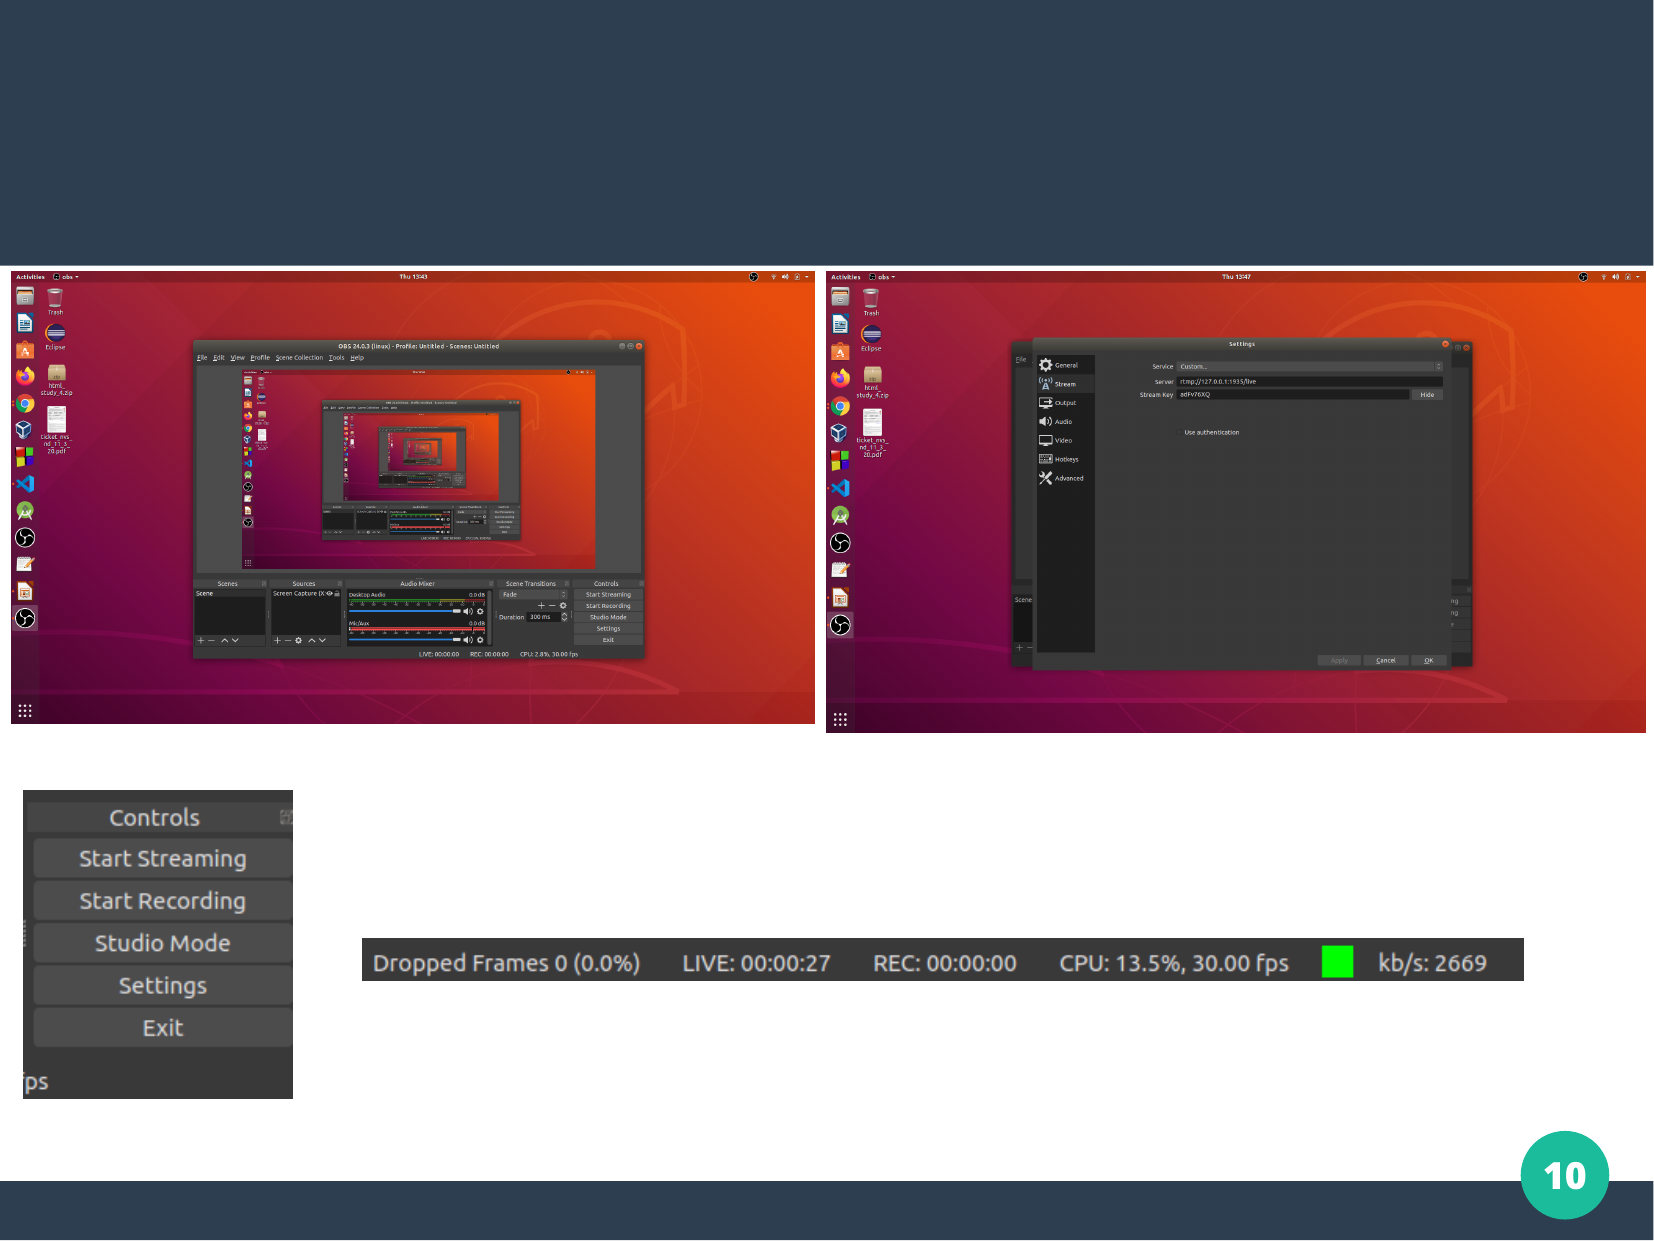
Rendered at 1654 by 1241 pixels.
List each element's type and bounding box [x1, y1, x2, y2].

picture [23, 790, 293, 1099]
picture [362, 938, 1524, 981]
picture [11, 271, 815, 724]
picture [826, 271, 1646, 733]
